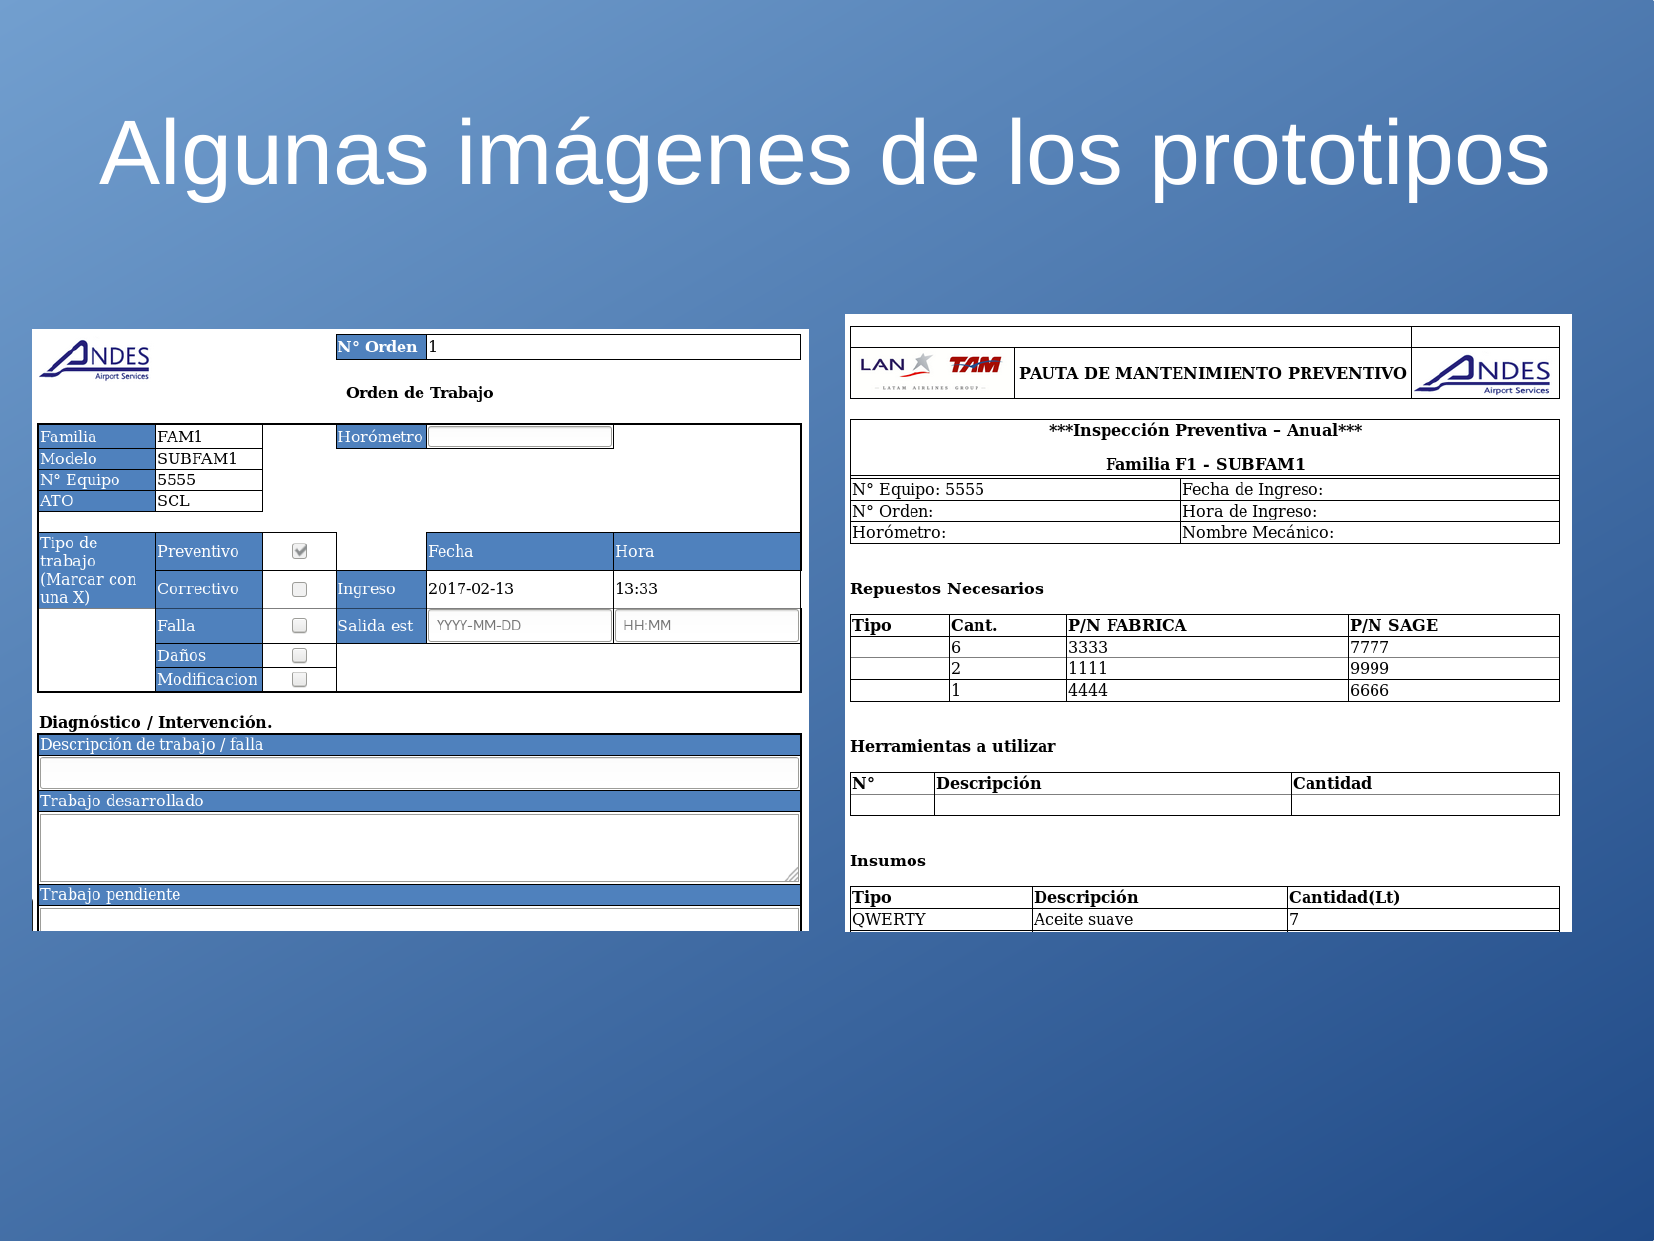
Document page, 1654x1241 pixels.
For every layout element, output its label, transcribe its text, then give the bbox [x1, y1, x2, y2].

picture [845, 314, 1572, 932]
picture [32, 329, 809, 931]
title Algunas imágenes de los prototipos [82, 101, 1571, 205]
